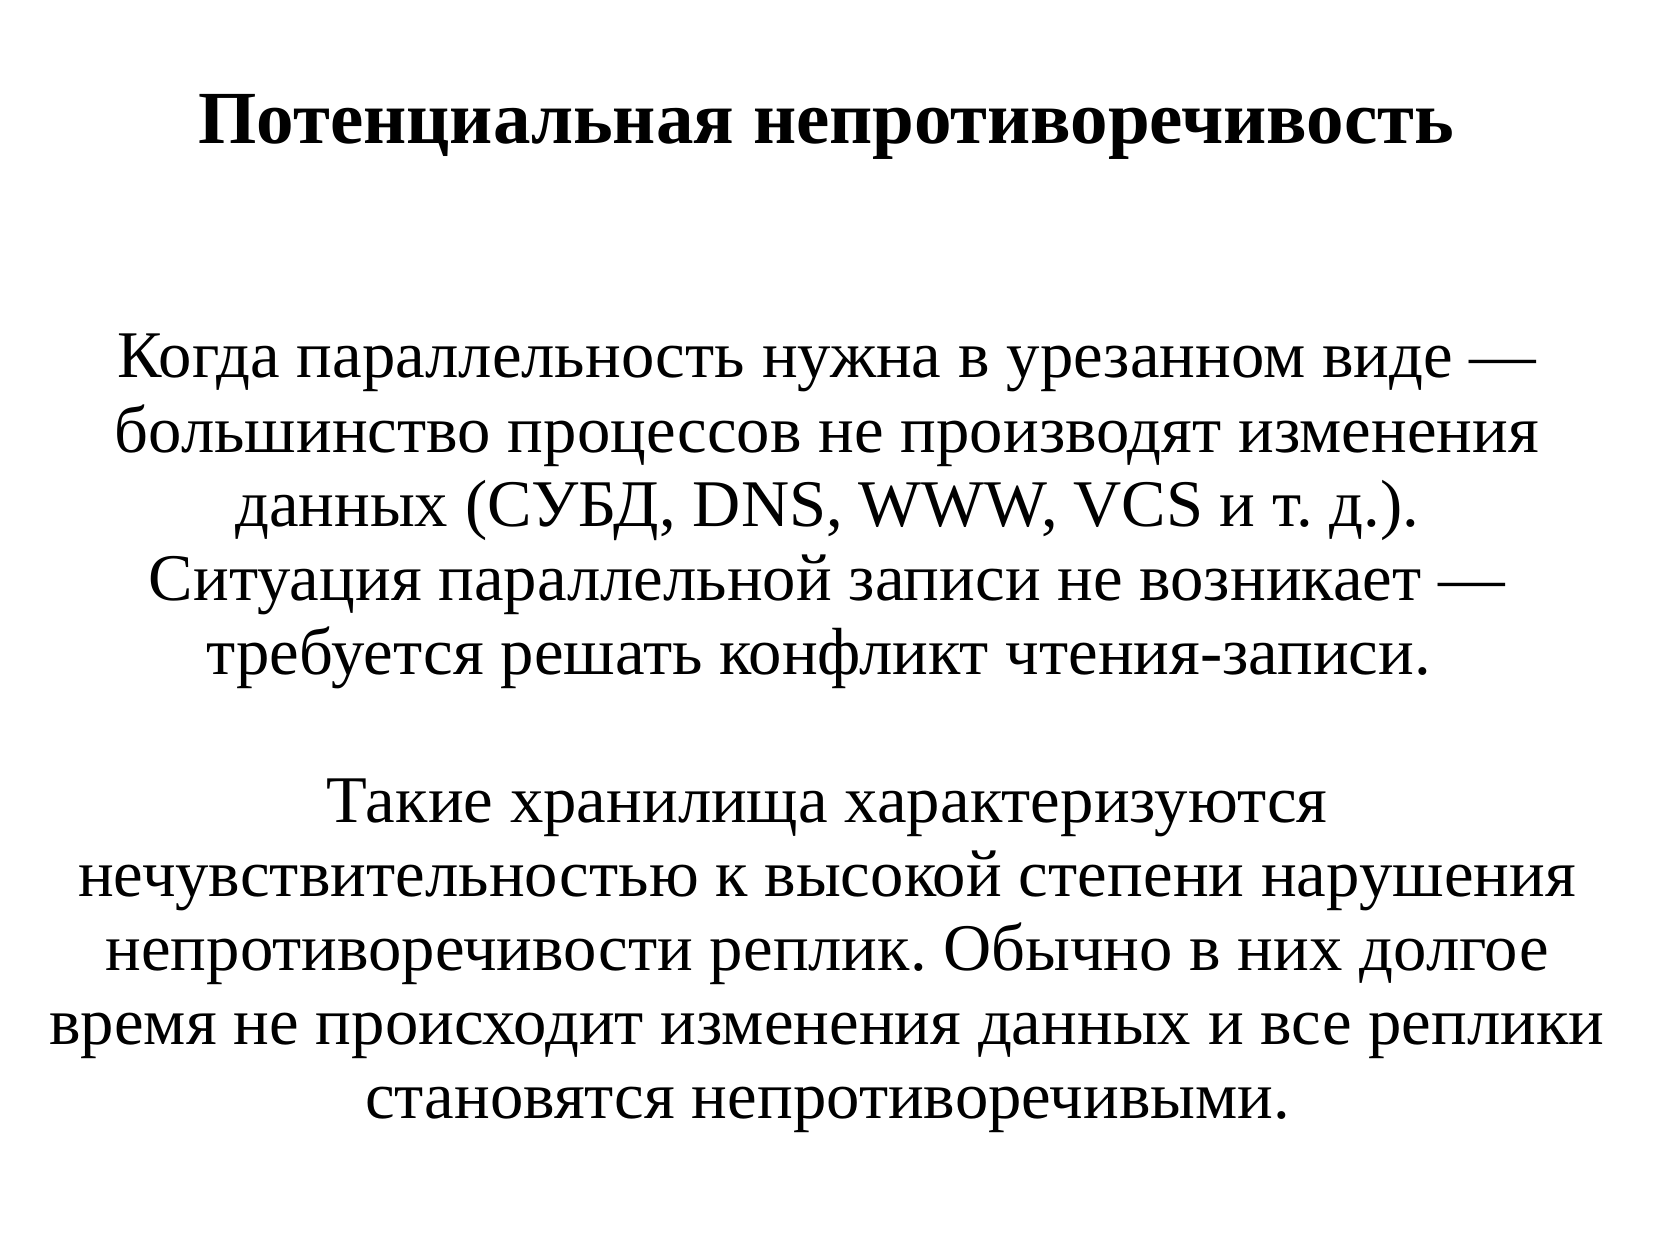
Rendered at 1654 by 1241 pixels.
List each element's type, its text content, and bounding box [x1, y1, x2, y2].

title Потенциальная непротиворечивость [30, 27, 1624, 210]
subtitle Когда параллельность нужна в урезанном виде — большинство процессов не производят изменения данных (СУБД, DNS, WWW, VCS и т. д.). Ситуация параллельной записи не возникает — требуется решать конфликт чтения-записи. Такие хранилища характеризуются нечувствительностью к высокой степени нарушения непротиворечивости реплик. Обычно в них долгое время не происходит изменения данных и все реплики становятся непротиворечивыми. [30, 236, 1626, 1215]
